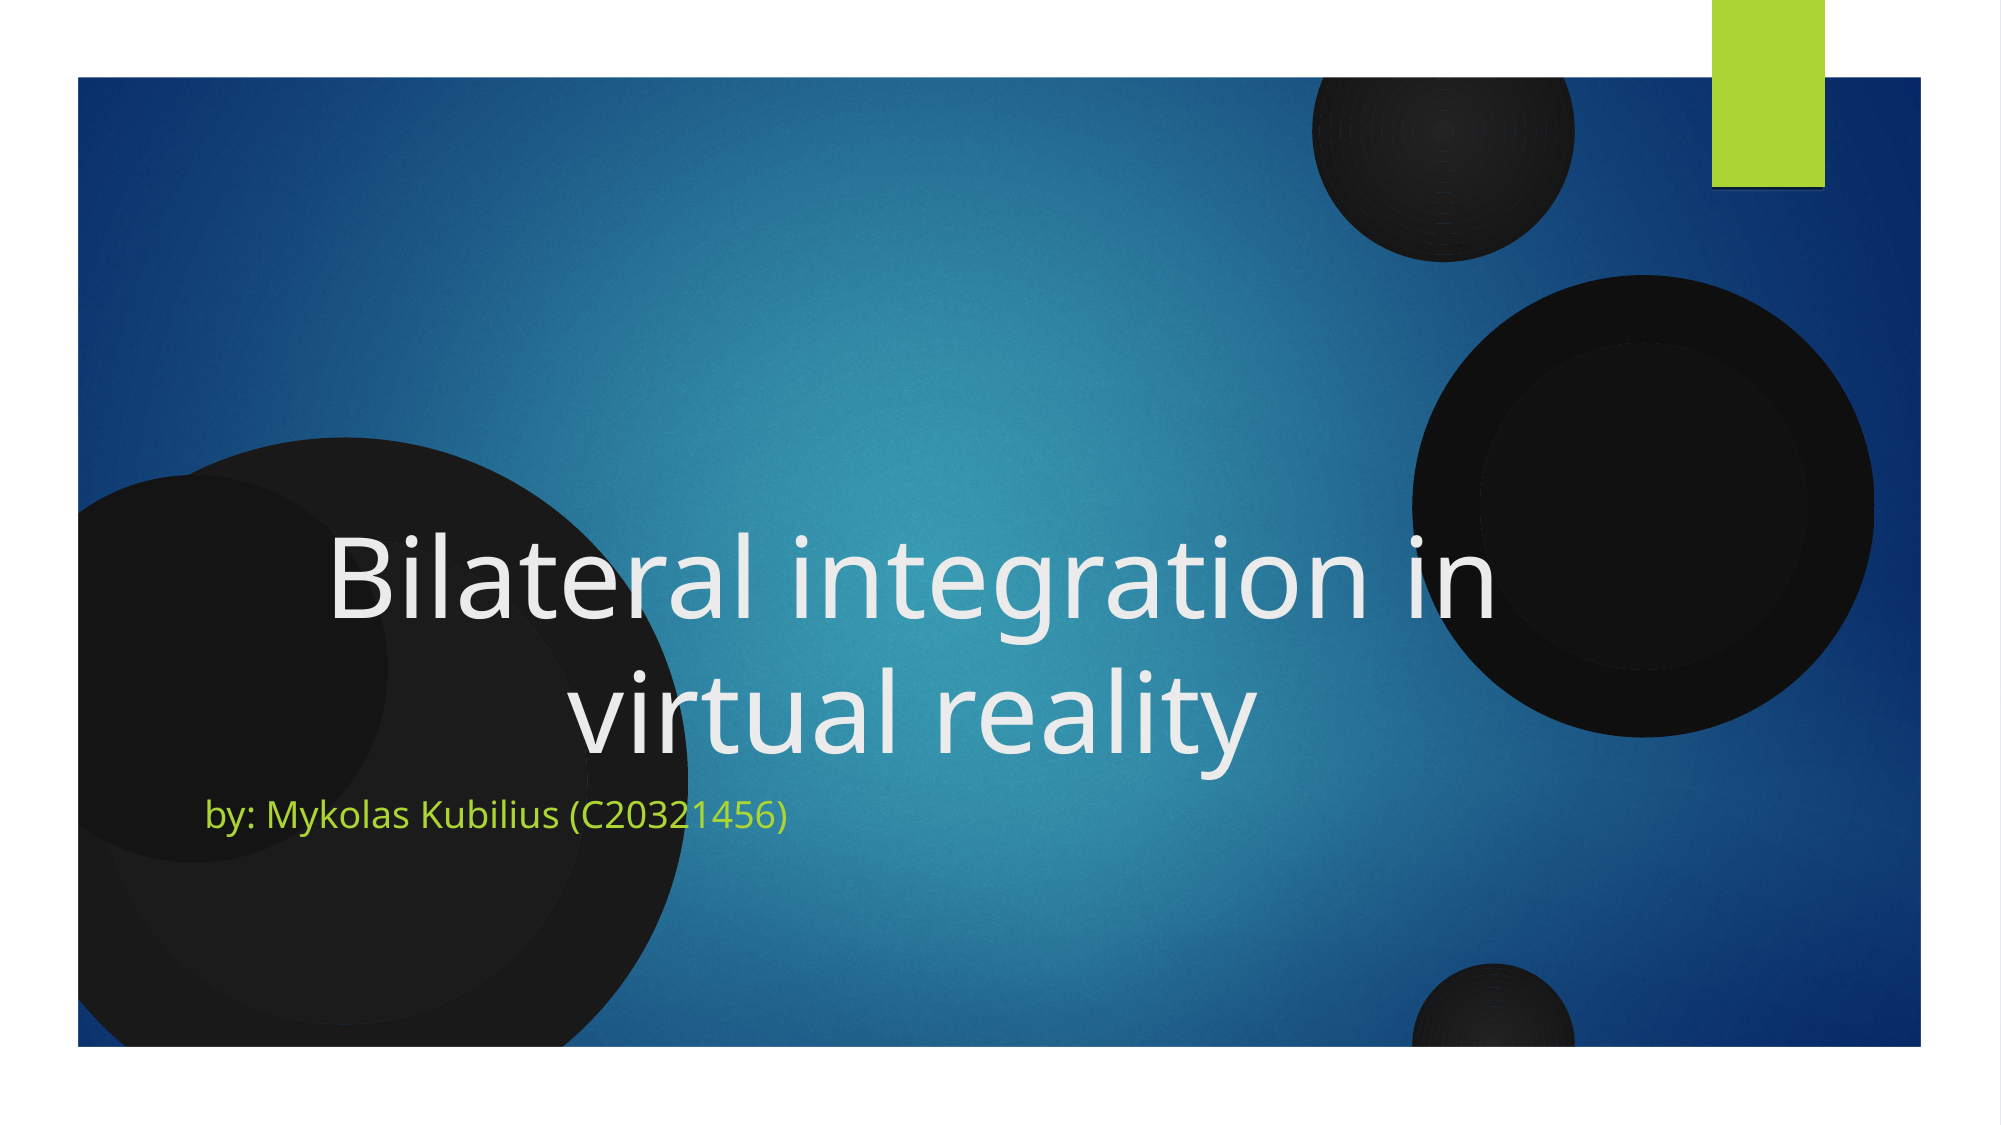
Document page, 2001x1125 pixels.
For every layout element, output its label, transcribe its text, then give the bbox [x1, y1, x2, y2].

title Bilateral integration in virtual reality [189, 344, 1638, 783]
subtitle by: Mykolas Kubilius (C20321456) [189, 783, 1638, 926]
